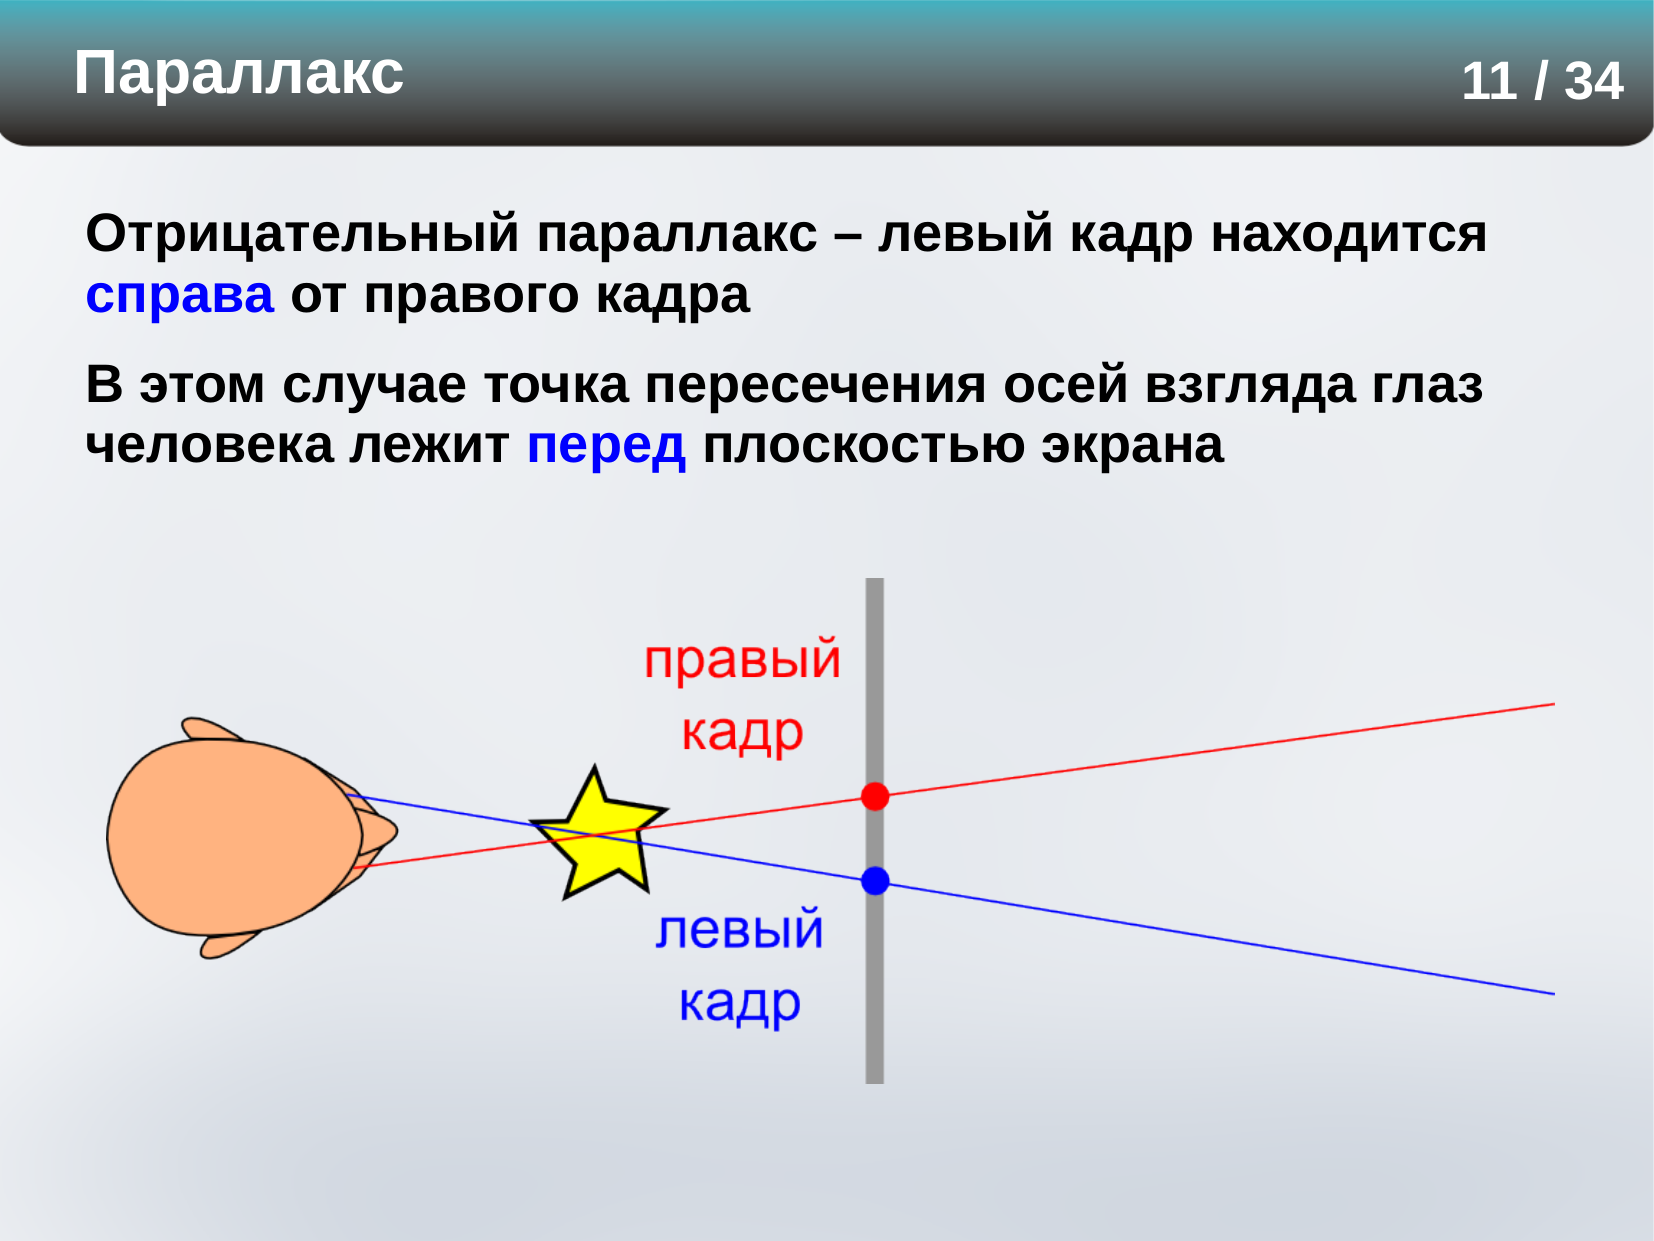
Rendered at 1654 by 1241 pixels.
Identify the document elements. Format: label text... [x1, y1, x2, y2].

text_box Параллакс [59, 29, 1359, 115]
picture [0, 0, 1654, 1241]
text_box Отрицательный параллакс – левый кадр находится справа от правого кадра В этом случае точка пересечения осей взгляда глаз человека лежит перед плоскостью экрана [70, 195, 1625, 482]
text_box <номер> / 34 [1446, 42, 1654, 179]
